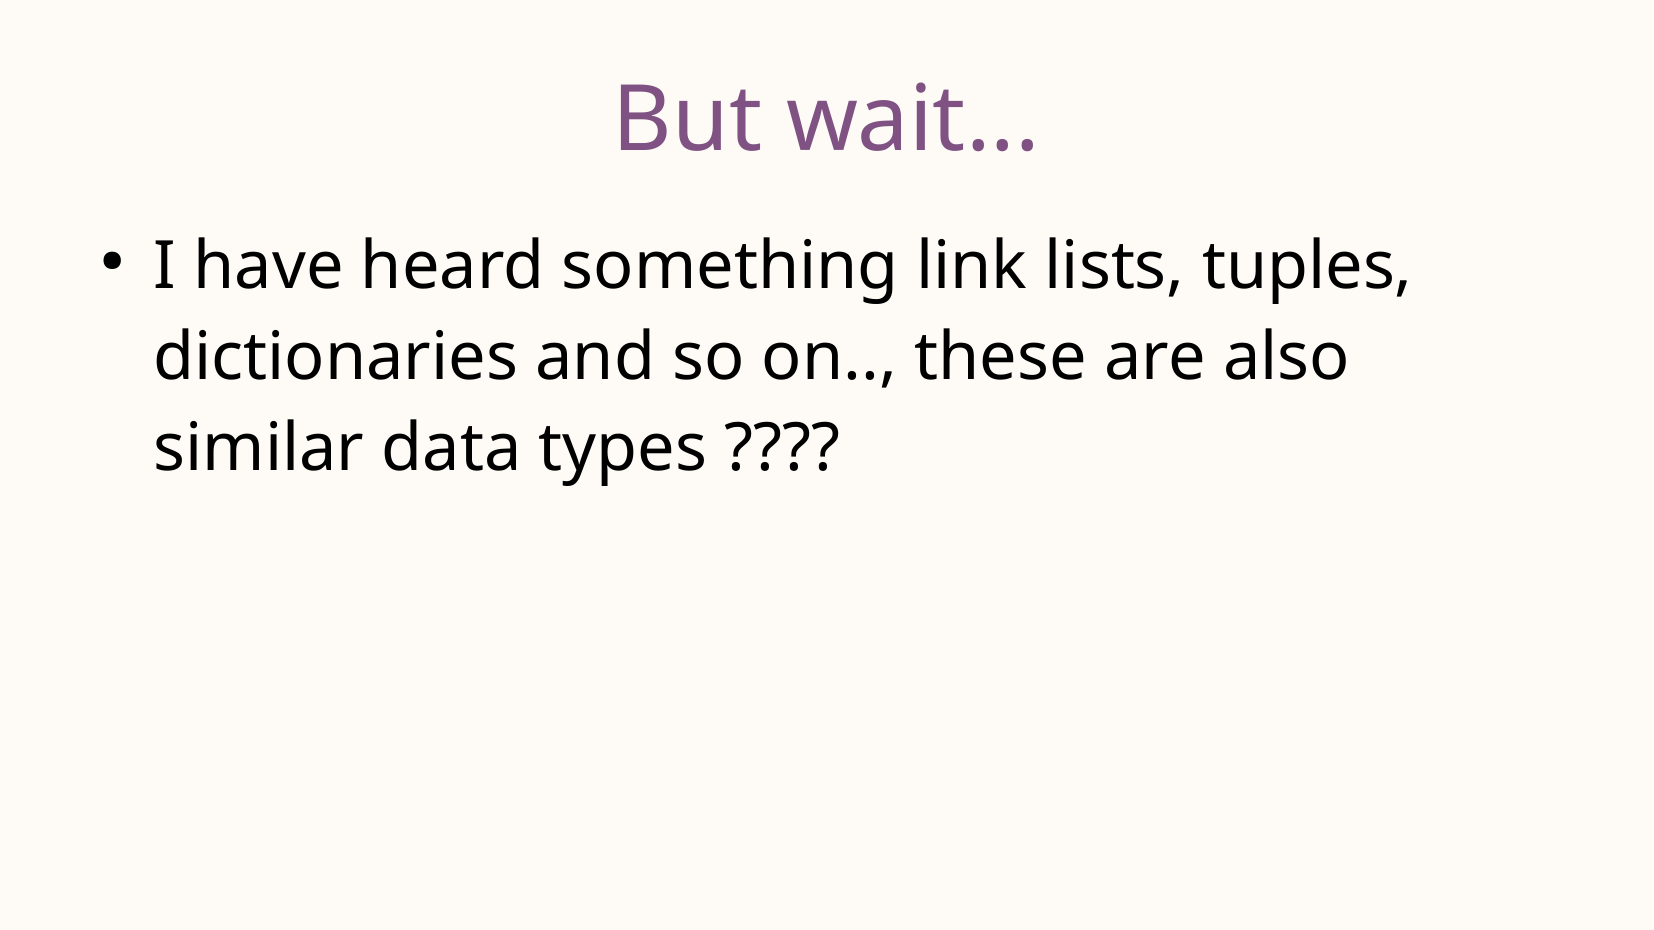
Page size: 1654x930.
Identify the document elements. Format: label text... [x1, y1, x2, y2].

list I have heard something link lists, tuples, dictionaries and so on.., these are also similar data types ???? [82, 217, 1571, 757]
title But wait... [82, 37, 1571, 193]
